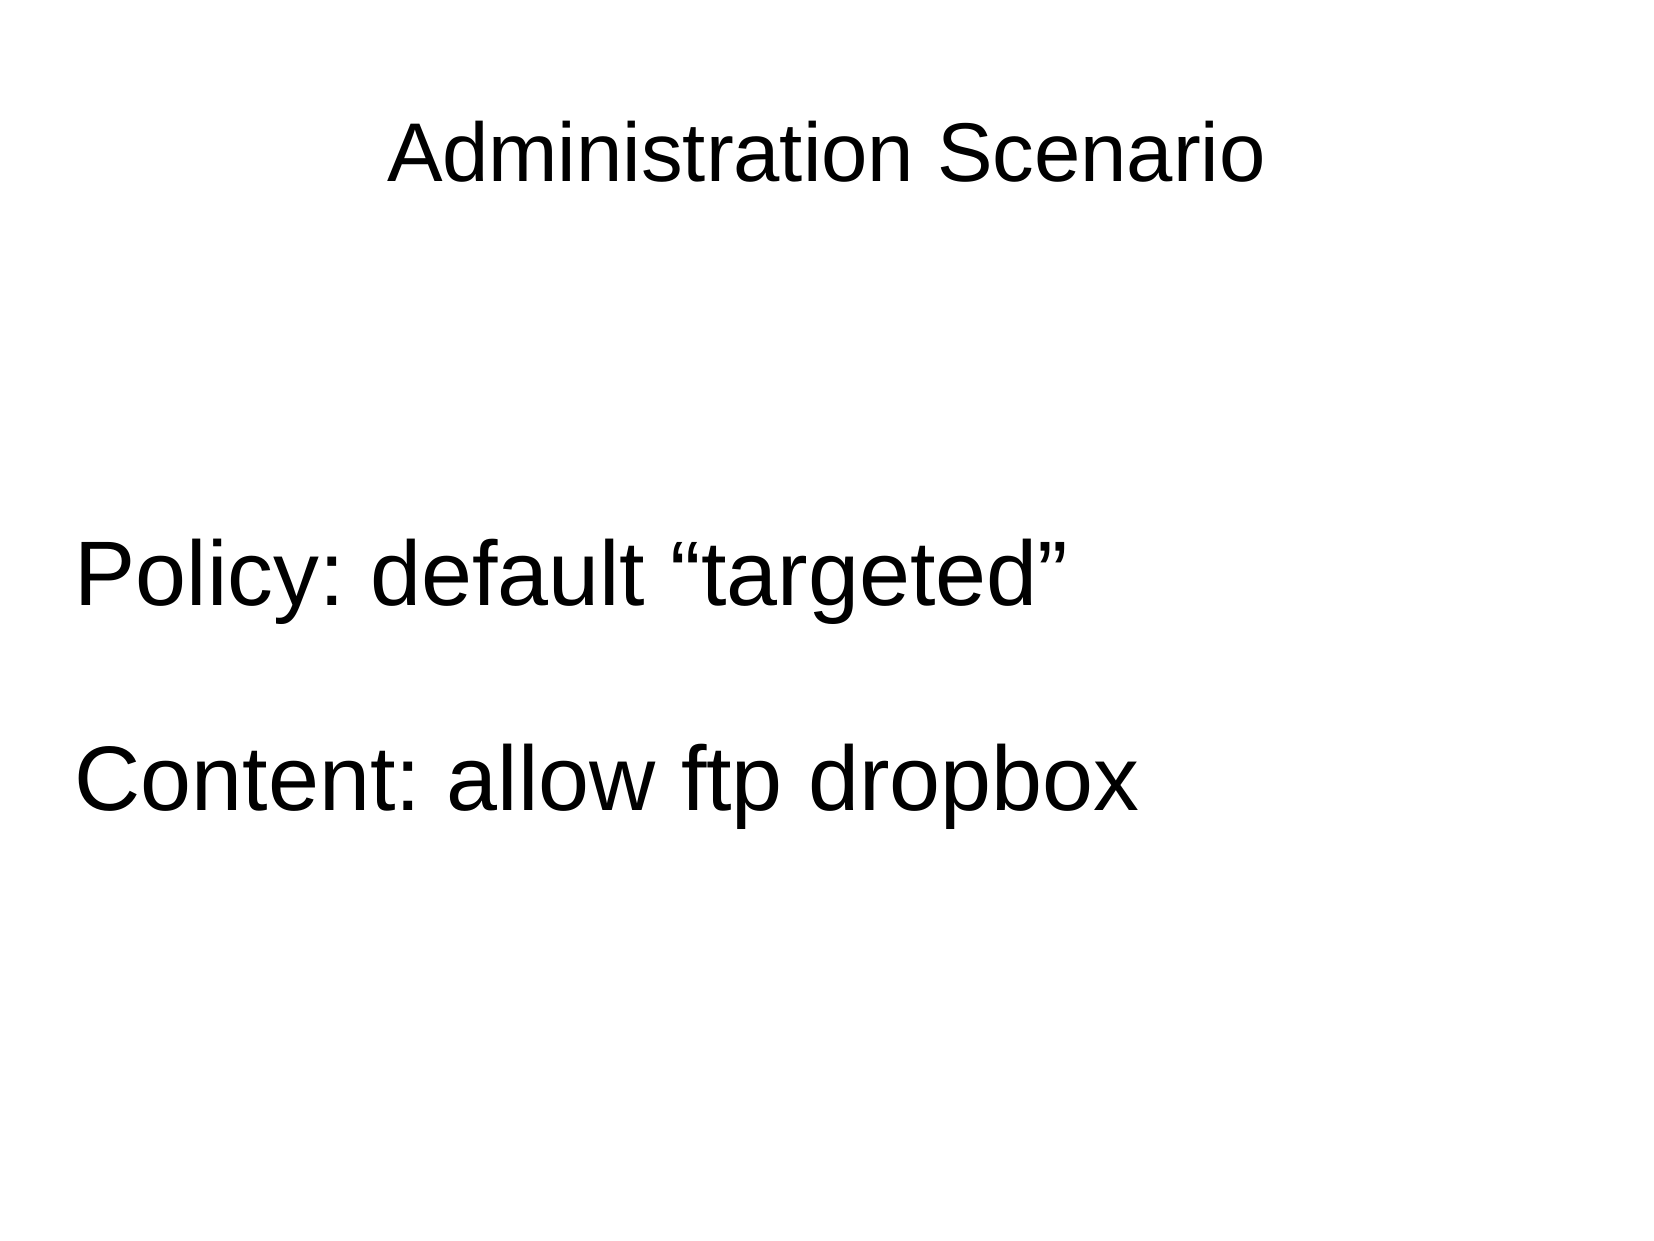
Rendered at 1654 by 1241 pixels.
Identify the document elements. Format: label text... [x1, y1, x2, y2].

text_box Policy: default “targeted” Content: allow ftp dropbox [59, 515, 1635, 842]
title Administration Scenario [82, 49, 1571, 257]
